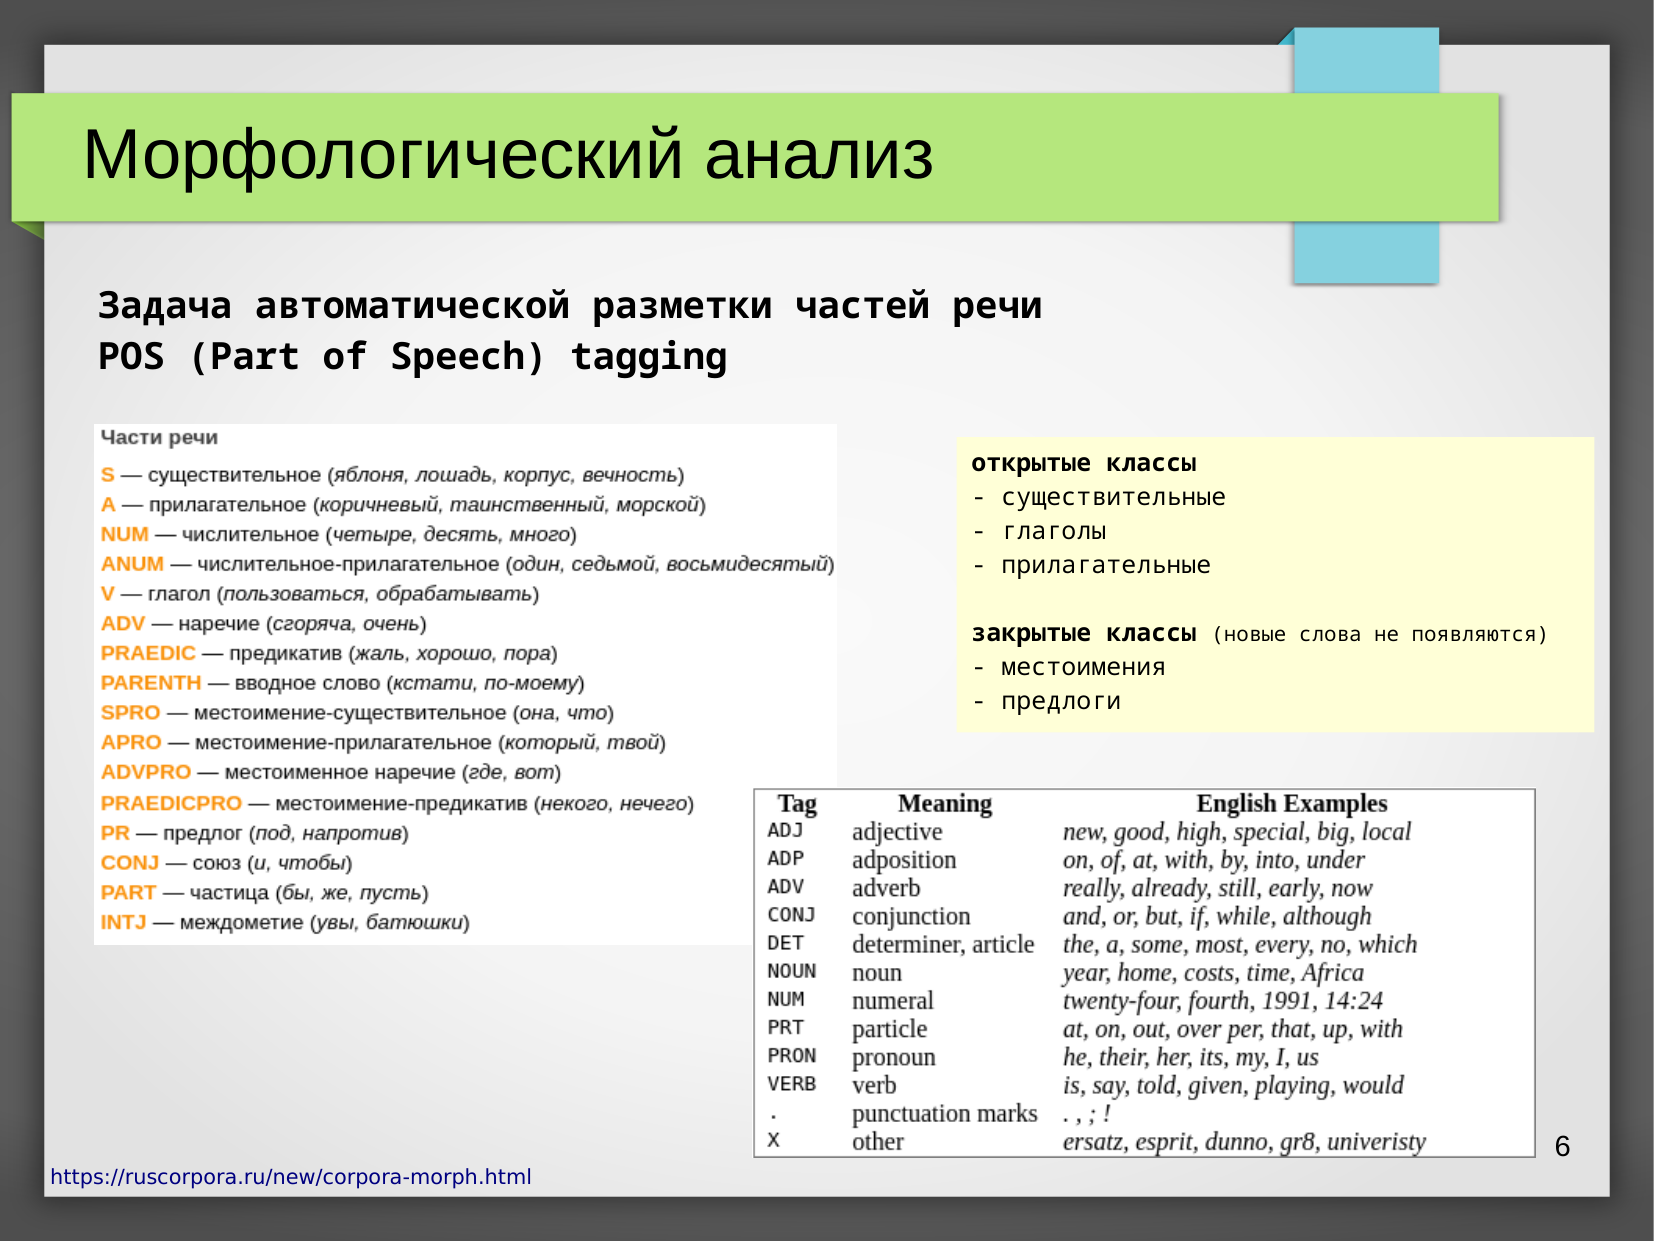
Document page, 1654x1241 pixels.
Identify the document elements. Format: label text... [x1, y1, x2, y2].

text_box https://ruscorpora.ru/new/corpora-morph.html [35, 1157, 735, 1197]
text_box Задача автоматической разметки частей речи POS (Part of Speech) tagging [82, 271, 1205, 374]
text_box открытые классы - существительные - глаголы - прилагательные закрытые классы (новые слова не появляются) - местоимения - предлоги [956, 437, 1595, 733]
title Морфологический анализ [82, 114, 993, 194]
picture [0, 0, 1654, 1241]
